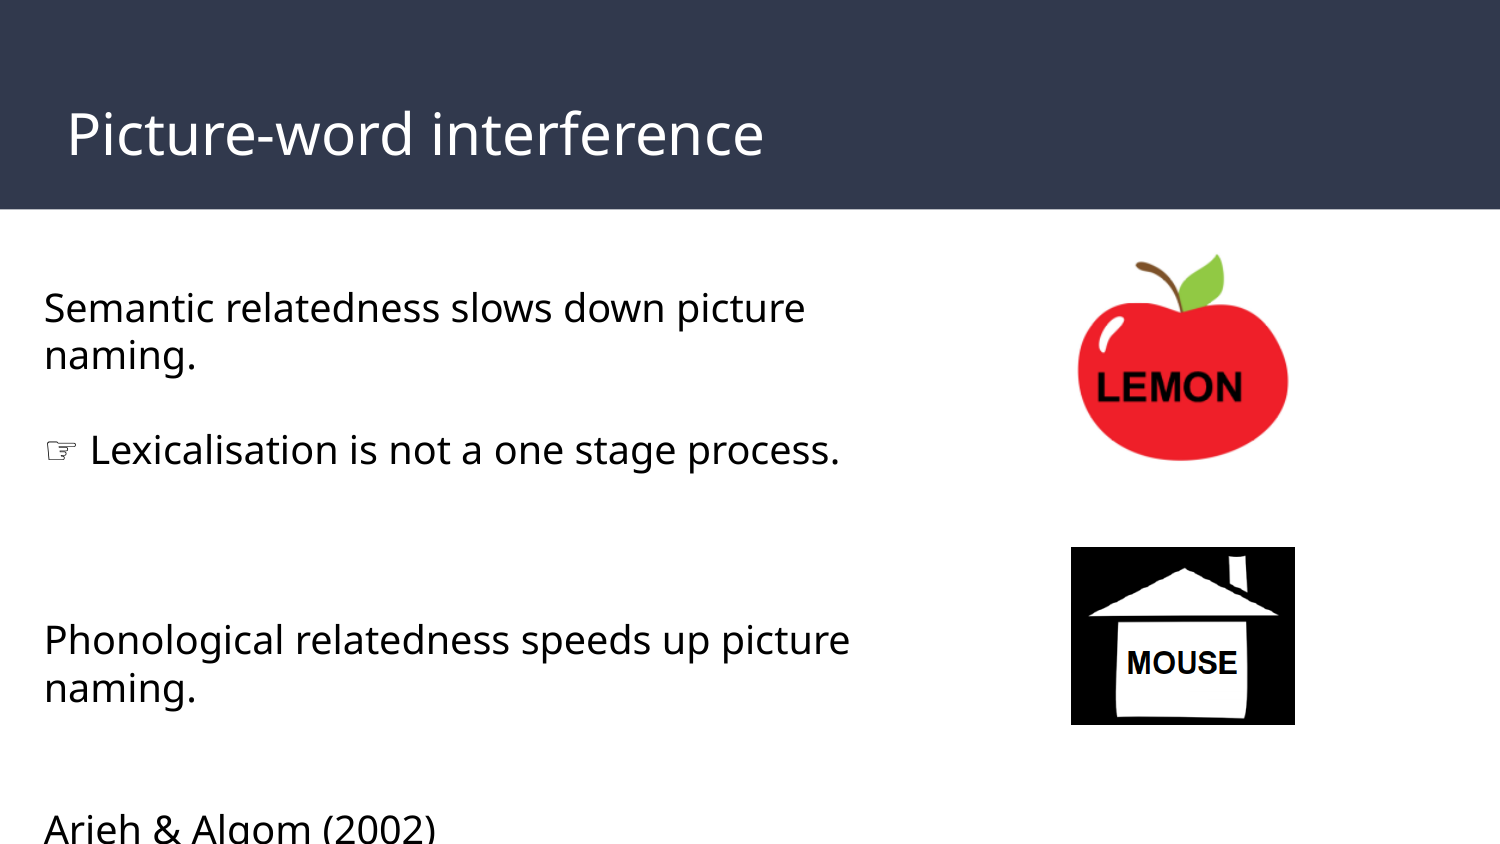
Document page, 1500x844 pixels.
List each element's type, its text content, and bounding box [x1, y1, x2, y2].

picture [1063, 534, 1303, 732]
text_box Semantic relatedness slows down picture naming. ☞ Lexicalisation is not a one stage process. Phonological relatedness speeds up picture naming. Arieh & Algom (2002) [28, 267, 979, 810]
title Picture-word interference [51, 82, 1449, 185]
picture [1063, 235, 1303, 473]
